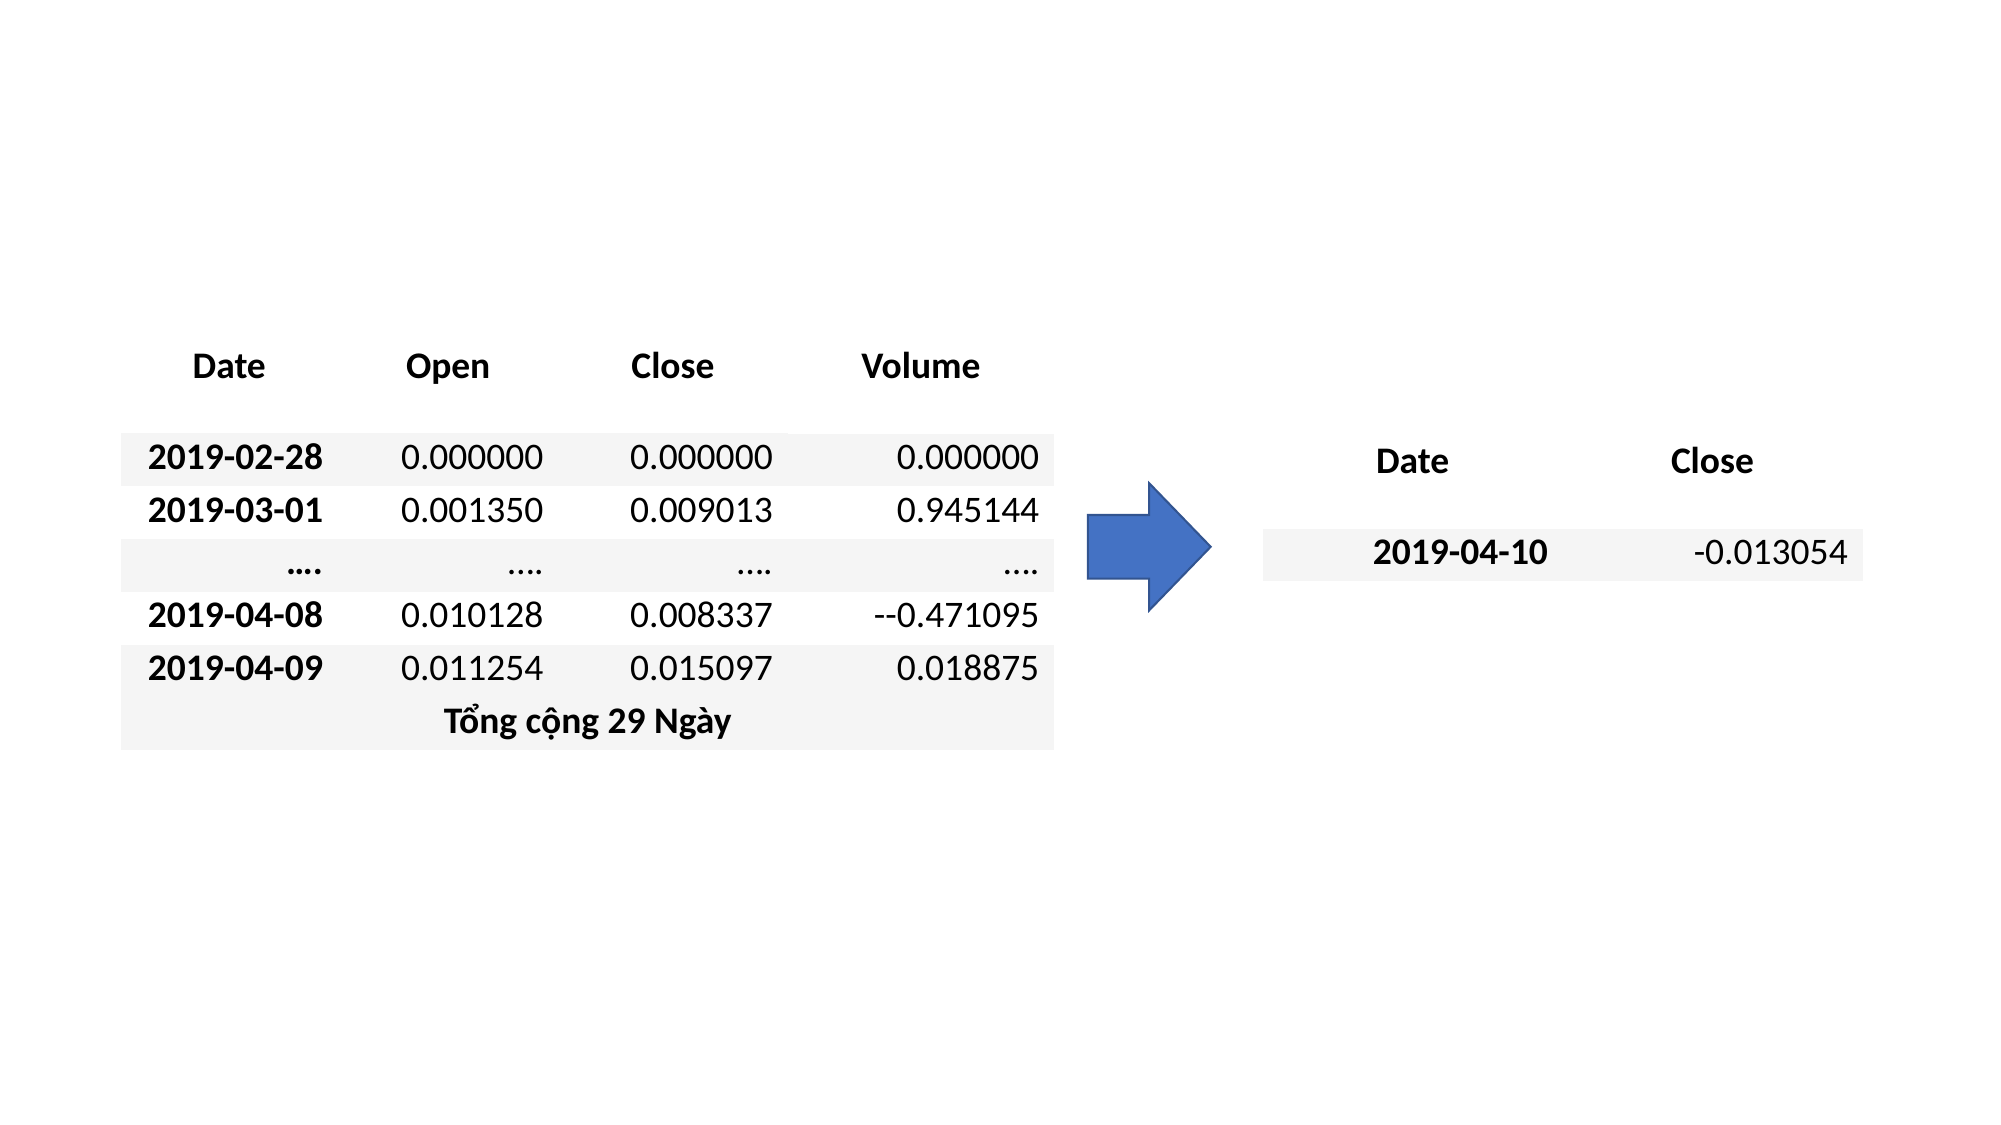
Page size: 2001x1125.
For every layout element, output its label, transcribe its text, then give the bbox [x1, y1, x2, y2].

table_cell --0.471095 [788, 592, 1054, 645]
table_header Date [121, 305, 338, 433]
table_header Close [559, 305, 788, 433]
table_cell Tổng cộng 29 Ngày [121, 697, 1054, 750]
table_cell 0.000000 [788, 434, 1054, 486]
table_cell 0.000000 [559, 433, 788, 486]
table_cell 0.009013 [559, 486, 788, 539]
table_cell 0.945144 [788, 486, 1054, 539]
table_cell 2019-02-28 [121, 433, 338, 486]
table_cell 0.011254 [338, 645, 559, 697]
table_header Open [338, 305, 559, 433]
table_cell 0.015097 [559, 645, 788, 697]
table_cell -0.013054 [1563, 529, 1863, 581]
text_box [1087, 483, 1211, 611]
table_cell 2019-04-09 [121, 645, 338, 697]
table_cell 0.010128 [338, 592, 559, 645]
table_cell …. [338, 539, 559, 592]
table_cell 0.018875 [788, 645, 1054, 697]
table_header Volume [788, 305, 1054, 433]
table_header Date [1263, 400, 1563, 529]
table_cell 0.000000 [338, 433, 559, 486]
table_cell …. [121, 539, 338, 592]
table_cell 2019-03-01 [121, 486, 338, 539]
table_cell 2019-04-10 [1263, 529, 1563, 581]
table_cell 0.008337 [559, 592, 788, 645]
table_header Close [1563, 400, 1863, 529]
table_cell 2019-04-08 [121, 592, 338, 645]
table_cell …. [559, 539, 788, 592]
table_cell 0.001350 [338, 486, 559, 539]
table_cell …. [788, 539, 1054, 592]
